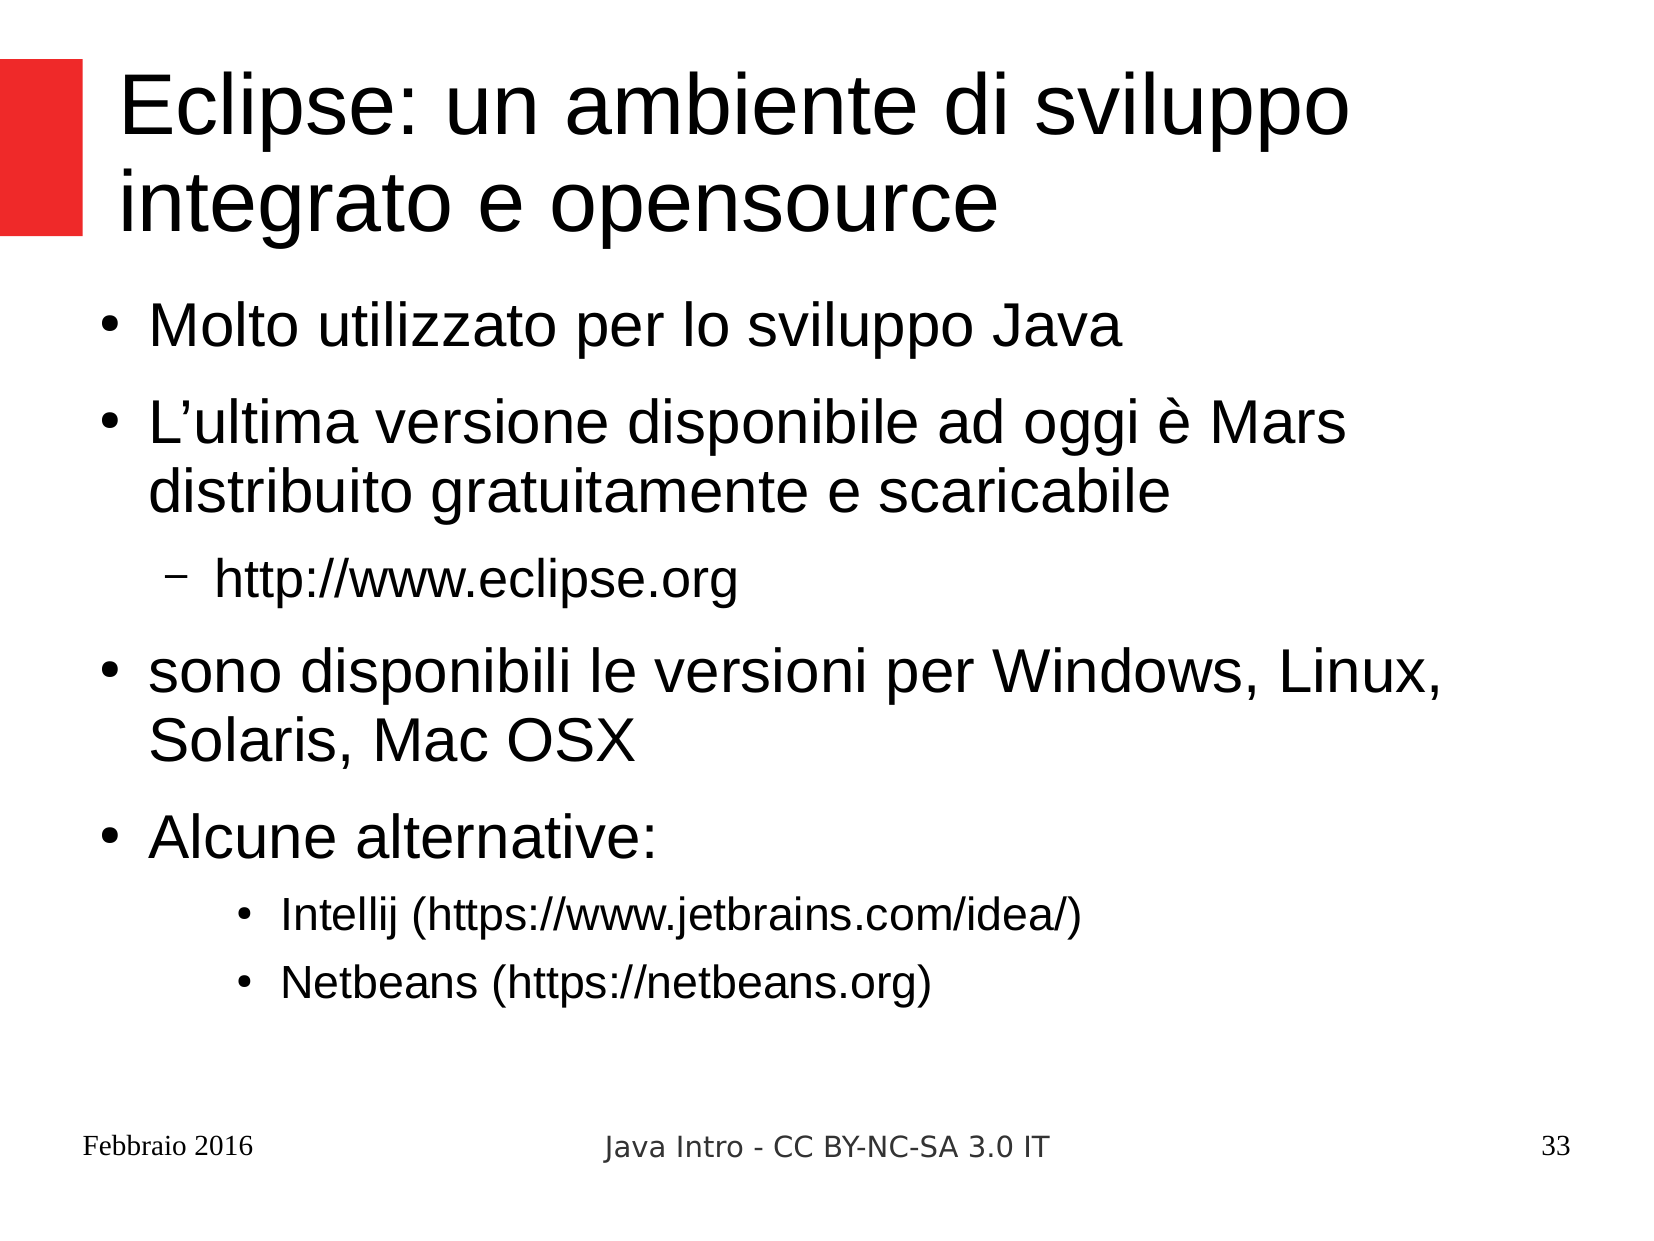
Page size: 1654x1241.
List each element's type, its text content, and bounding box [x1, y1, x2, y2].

list Molto utilizzato per lo sviluppo Java L’ultima versione disponibile ad oggi è Mars distribuito gratuitamente e scaricabile http://www.eclipse.org sono disponibili le versioni per Windows, Linux, Solaris, Mac OSX Alcune alternative: Intellij (https://www.jetbrains.com/idea/) Netbeans (https://netbeans.org) [82, 290, 1571, 1010]
title Eclipse: un ambiente di sviluppo integrato e opensource [118, 49, 1607, 257]
